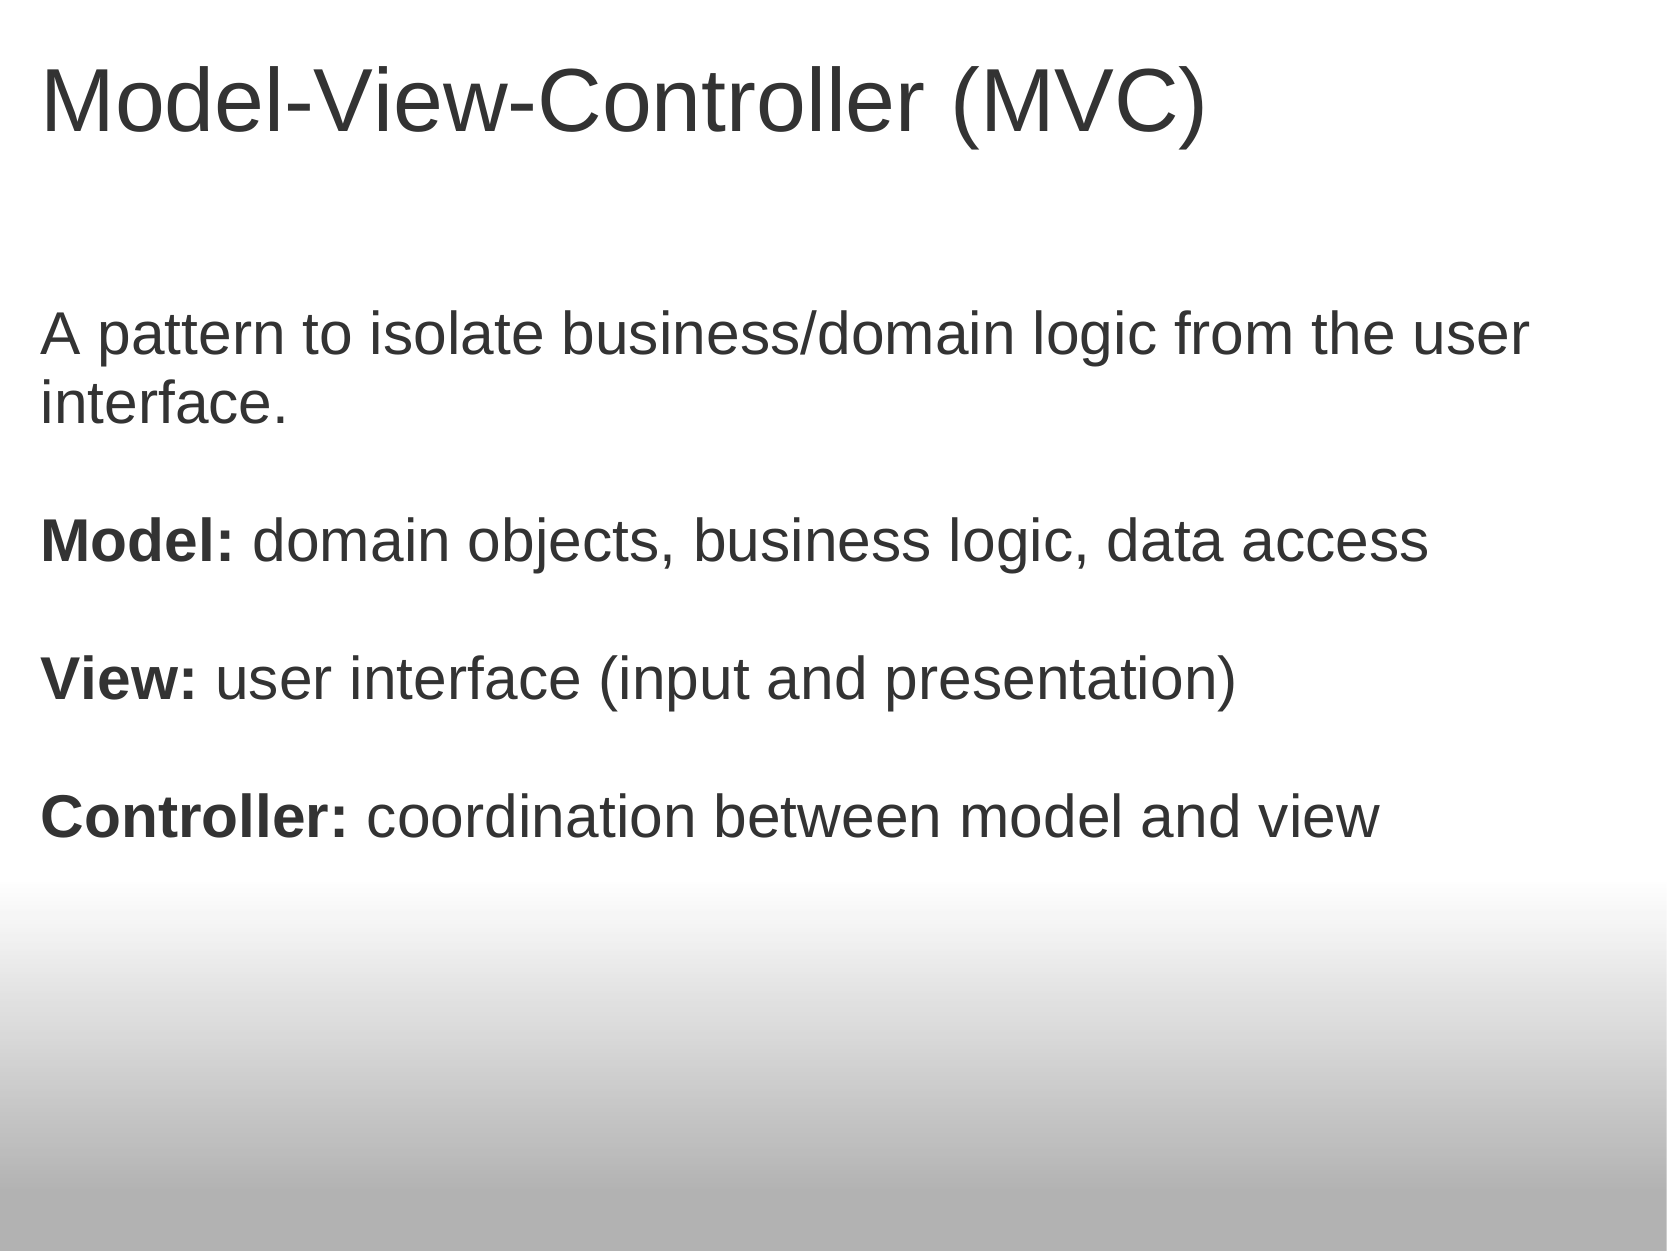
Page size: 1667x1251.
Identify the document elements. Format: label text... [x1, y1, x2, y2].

list A pattern to isolate business/domain logic from the user interface. Model: domain objects, business logic, data access View: user interface (input and presentation) Controller: coordination between model and view [40, 300, 1627, 1201]
title Model-View-Controller (MVC) [40, 50, 1627, 201]
picture [0, 0, 1667, 1251]
